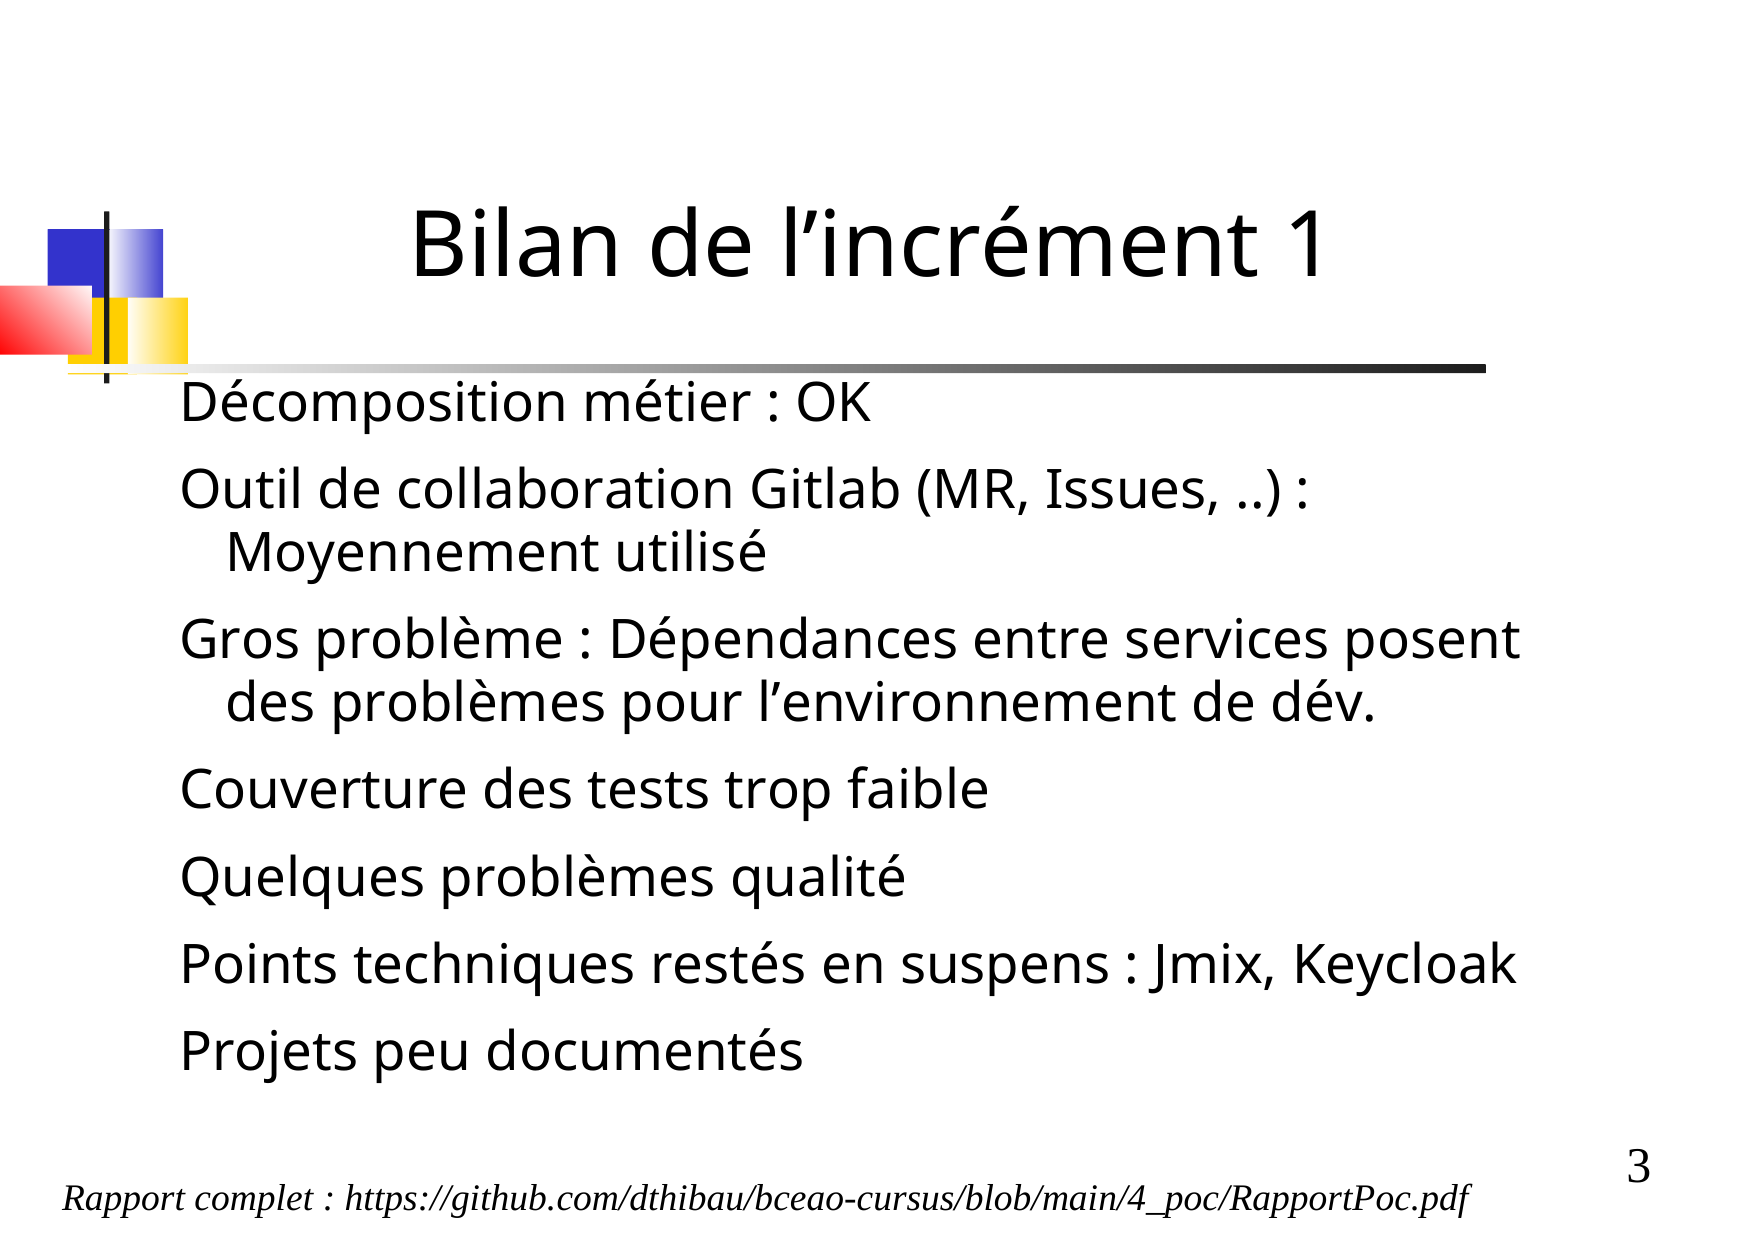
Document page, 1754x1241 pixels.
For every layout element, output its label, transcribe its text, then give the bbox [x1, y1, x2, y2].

text_box Rapport complet : https://github.com/dthibau/bceao-cursus/blob/main/4_poc/RapportPoc.pdf [47, 1169, 1495, 1227]
title Bilan de l’incrément 1 [179, 139, 1567, 351]
list Décomposition métier : OK Outil de collaboration Gitlab (MR, Issues, ..) : Moyennement utilisé Gros problème : Dépendances entre services posent des problèmes pour l’environnement de dév. Couverture des tests trop faible Quelques problèmes qualité Points techniques restés en suspens : Jmix, Keycloak Projets peu documentés [179, 371, 1567, 1091]
